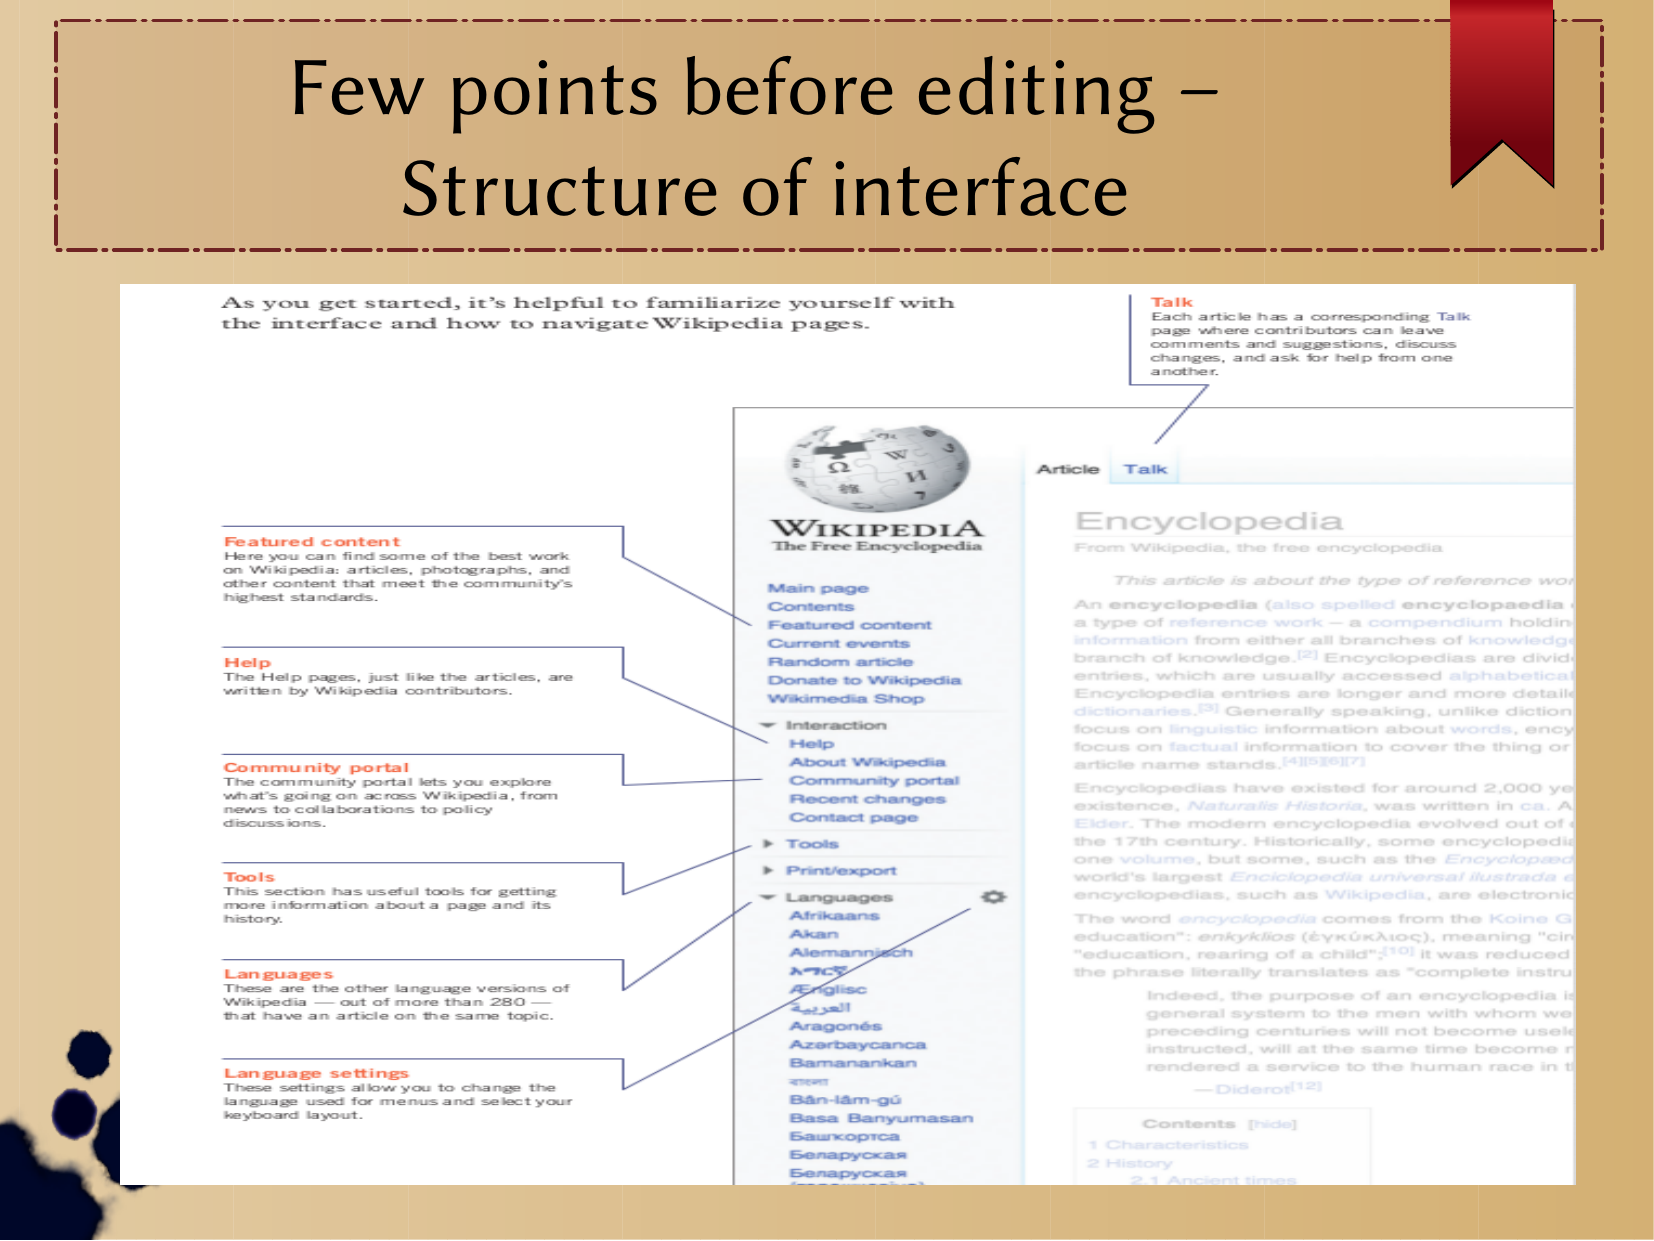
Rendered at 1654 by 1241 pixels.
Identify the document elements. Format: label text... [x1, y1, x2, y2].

text_box Few points before editing – Structure of interface [119, 134, 1412, 229]
picture [120, 284, 1576, 1186]
